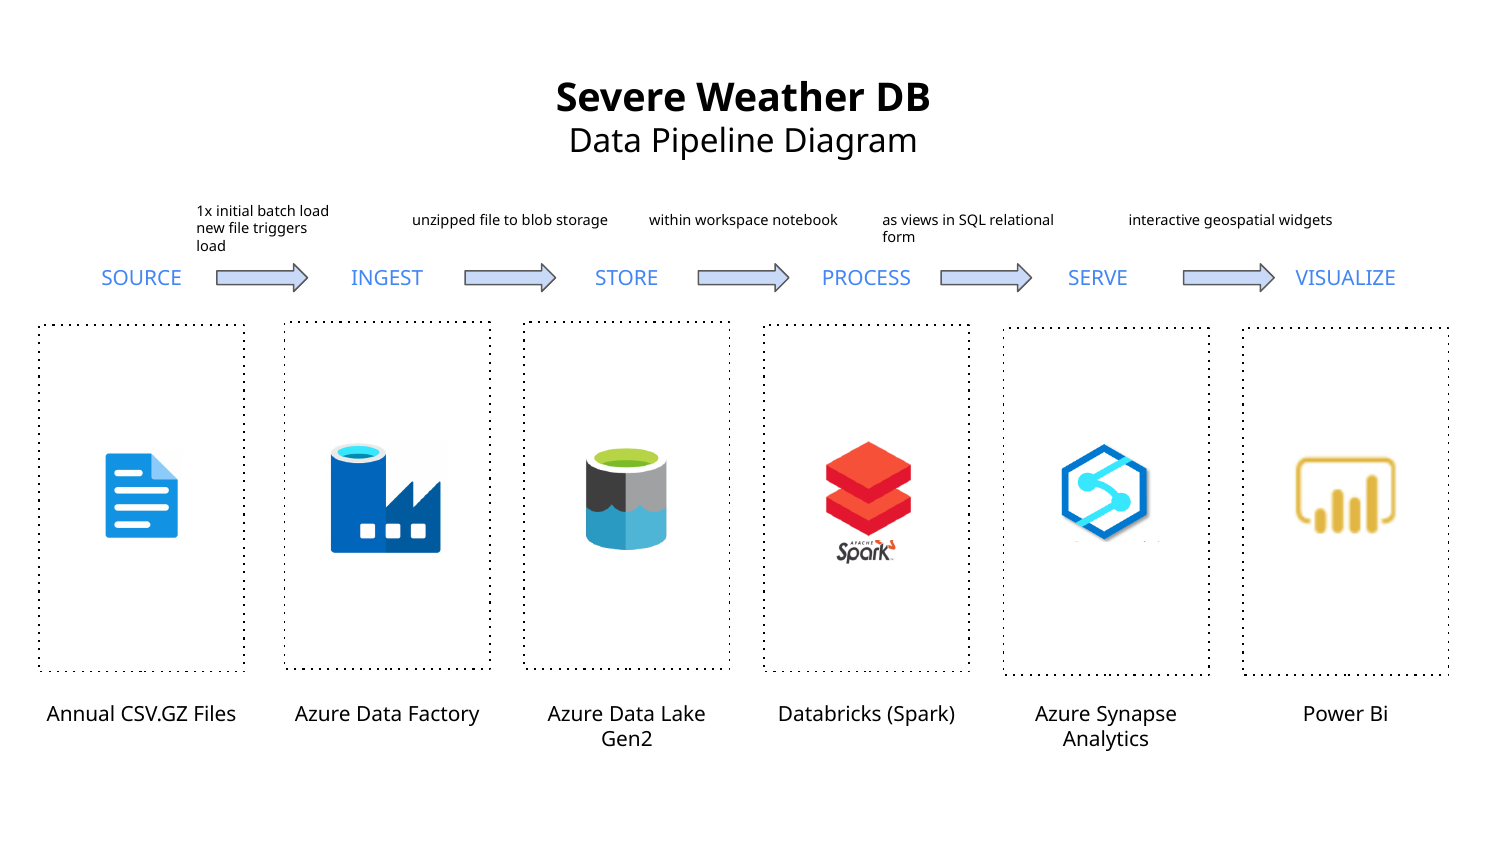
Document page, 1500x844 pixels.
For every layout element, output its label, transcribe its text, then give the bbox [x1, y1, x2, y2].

text_box Databricks (Spark) [744, 685, 975, 741]
text_box Azure Data Factory [244, 685, 511, 741]
text_box Severe Weather DB Data Pipeline Diagram [536, 56, 951, 174]
text_box [216, 270, 308, 292]
picture [1276, 426, 1415, 542]
text_box Power Bi [1230, 685, 1462, 741]
text_box interactive geospatial widgets [1113, 195, 1390, 244]
picture [820, 438, 917, 565]
text_box Annual CSV.GZ Files [26, 685, 244, 741]
text_box Azure Data Lake Gen2 [511, 685, 743, 766]
picture [584, 444, 670, 552]
picture [323, 438, 451, 559]
text_box within workspace notebook [628, 195, 859, 244]
text_box INGEST [284, 249, 490, 305]
text_box Azure Synapse Analytics [975, 685, 1238, 766]
text_box [1183, 263, 1275, 292]
text_box as views in SQL relational form [867, 195, 1106, 261]
text_box STORE [524, 249, 730, 305]
text_box unzipped file to blob storage [379, 195, 628, 244]
text_box [465, 263, 556, 292]
picture [101, 450, 182, 541]
text_box [698, 263, 789, 292]
text_box 1x initial batch load new file triggers load [181, 186, 352, 270]
text_box SOURCE [38, 249, 245, 305]
text_box SERVE [995, 249, 1201, 305]
text_box PROCESS [763, 249, 970, 305]
picture [1051, 438, 1161, 542]
text_box [941, 263, 1032, 292]
text_box VISUALIZE [1242, 249, 1449, 305]
